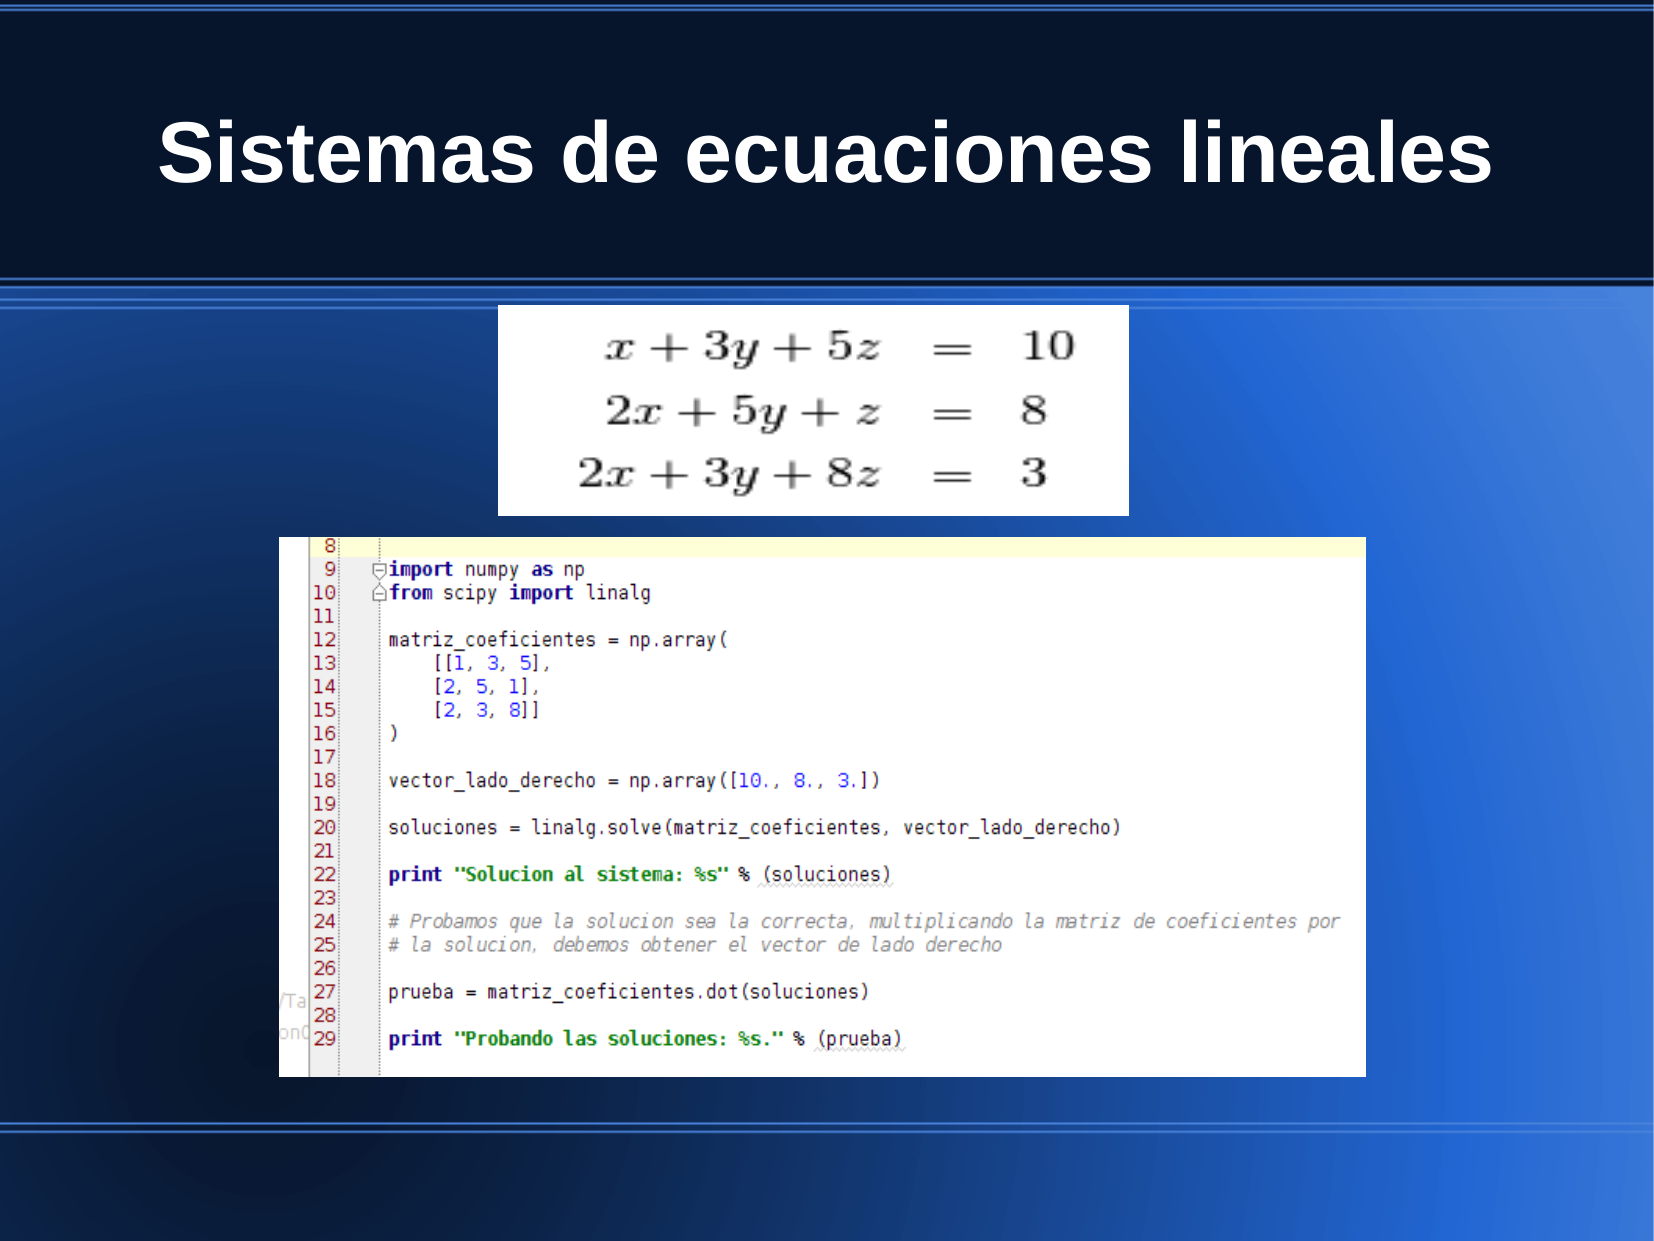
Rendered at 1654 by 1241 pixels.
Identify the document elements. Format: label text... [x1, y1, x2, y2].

title Sistemas de ecuaciones lineales [82, 49, 1571, 257]
picture [0, 0, 1654, 1241]
